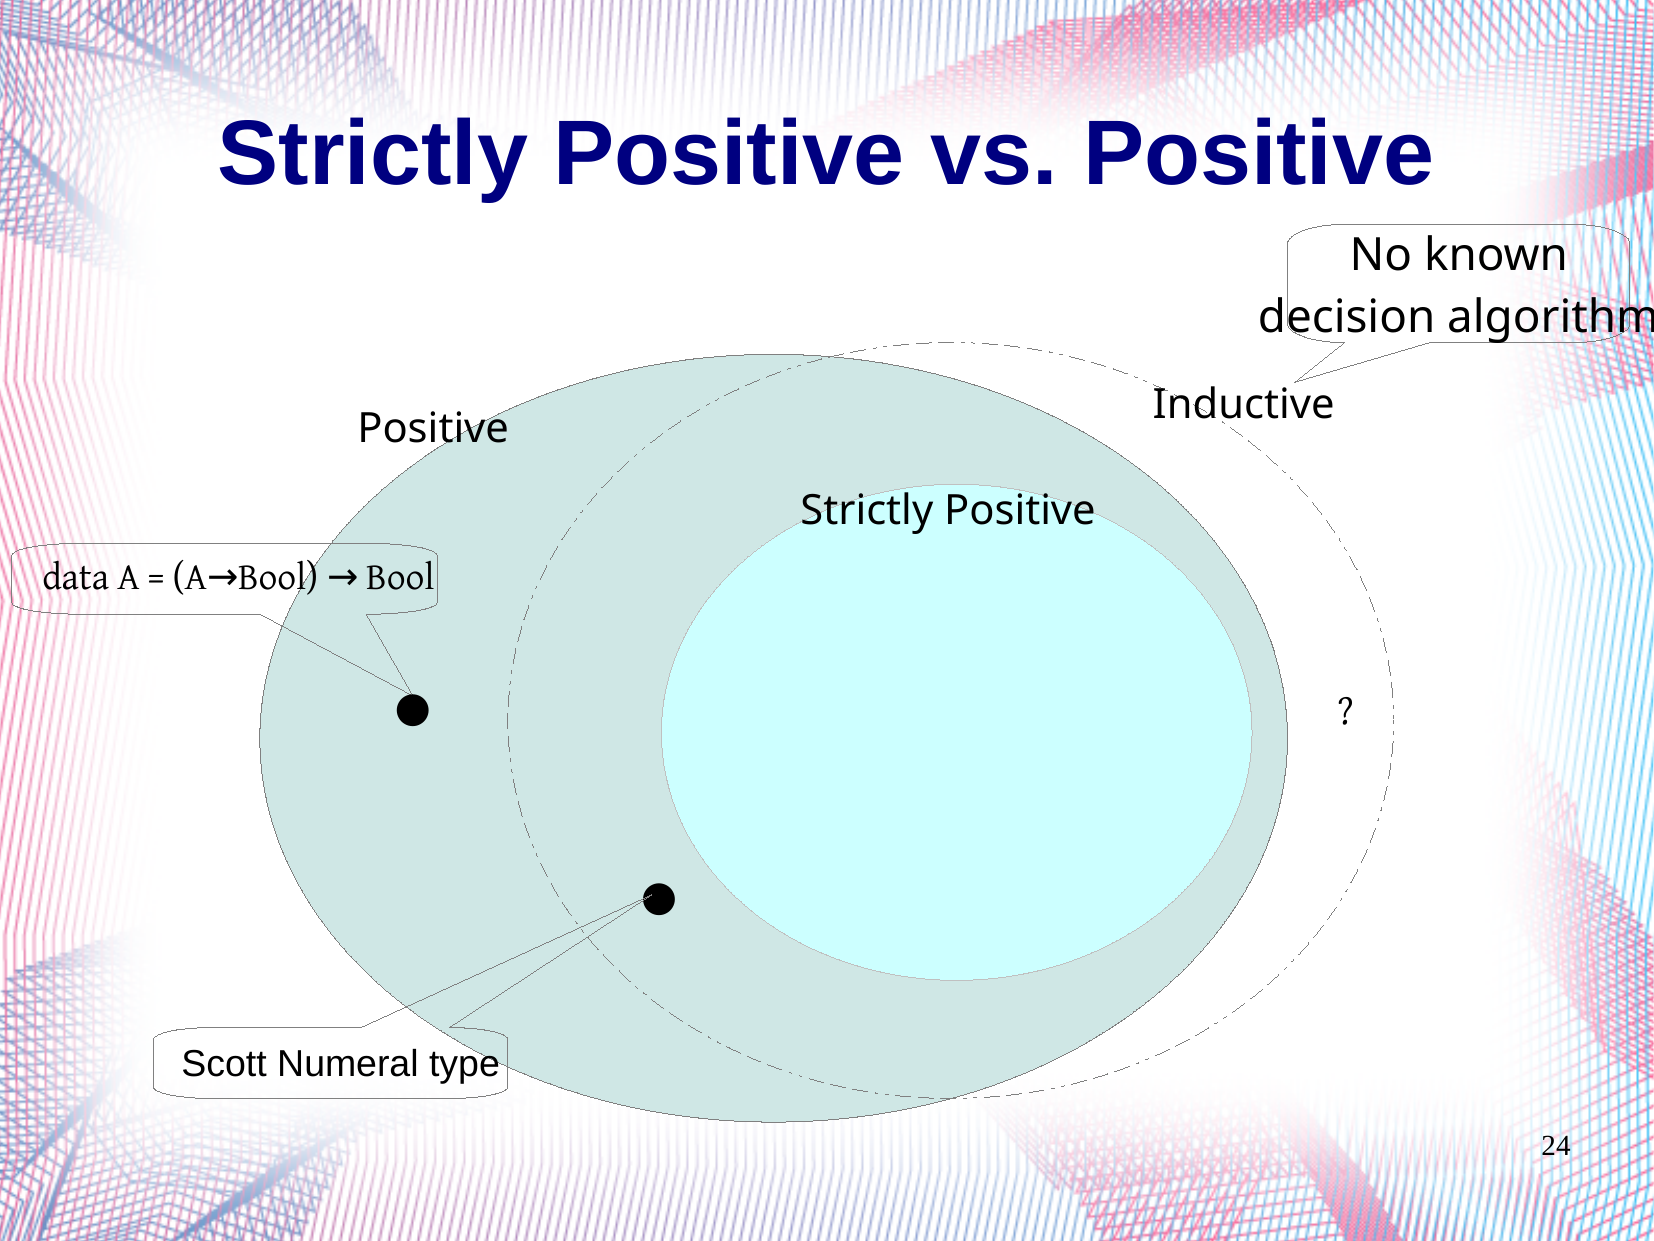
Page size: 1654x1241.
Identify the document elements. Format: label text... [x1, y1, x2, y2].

text_box ● [379, 669, 449, 733]
text_box No known decision algorithm [1287, 224, 1630, 383]
text_box Scott Numeral type [153, 894, 652, 1099]
text_box Strictly Positive [785, 472, 1099, 536]
title Strictly Positive vs. Positive [82, 49, 1571, 257]
text_box data A = (A→Bool) → Bool [11, 543, 438, 678]
text_box Inductive [1137, 366, 1342, 429]
text_box [259, 354, 1288, 1123]
text_box Positive [342, 390, 516, 454]
text_box ● [625, 858, 695, 922]
picture [0, 0, 1654, 1241]
text_box ? [1322, 685, 1369, 743]
